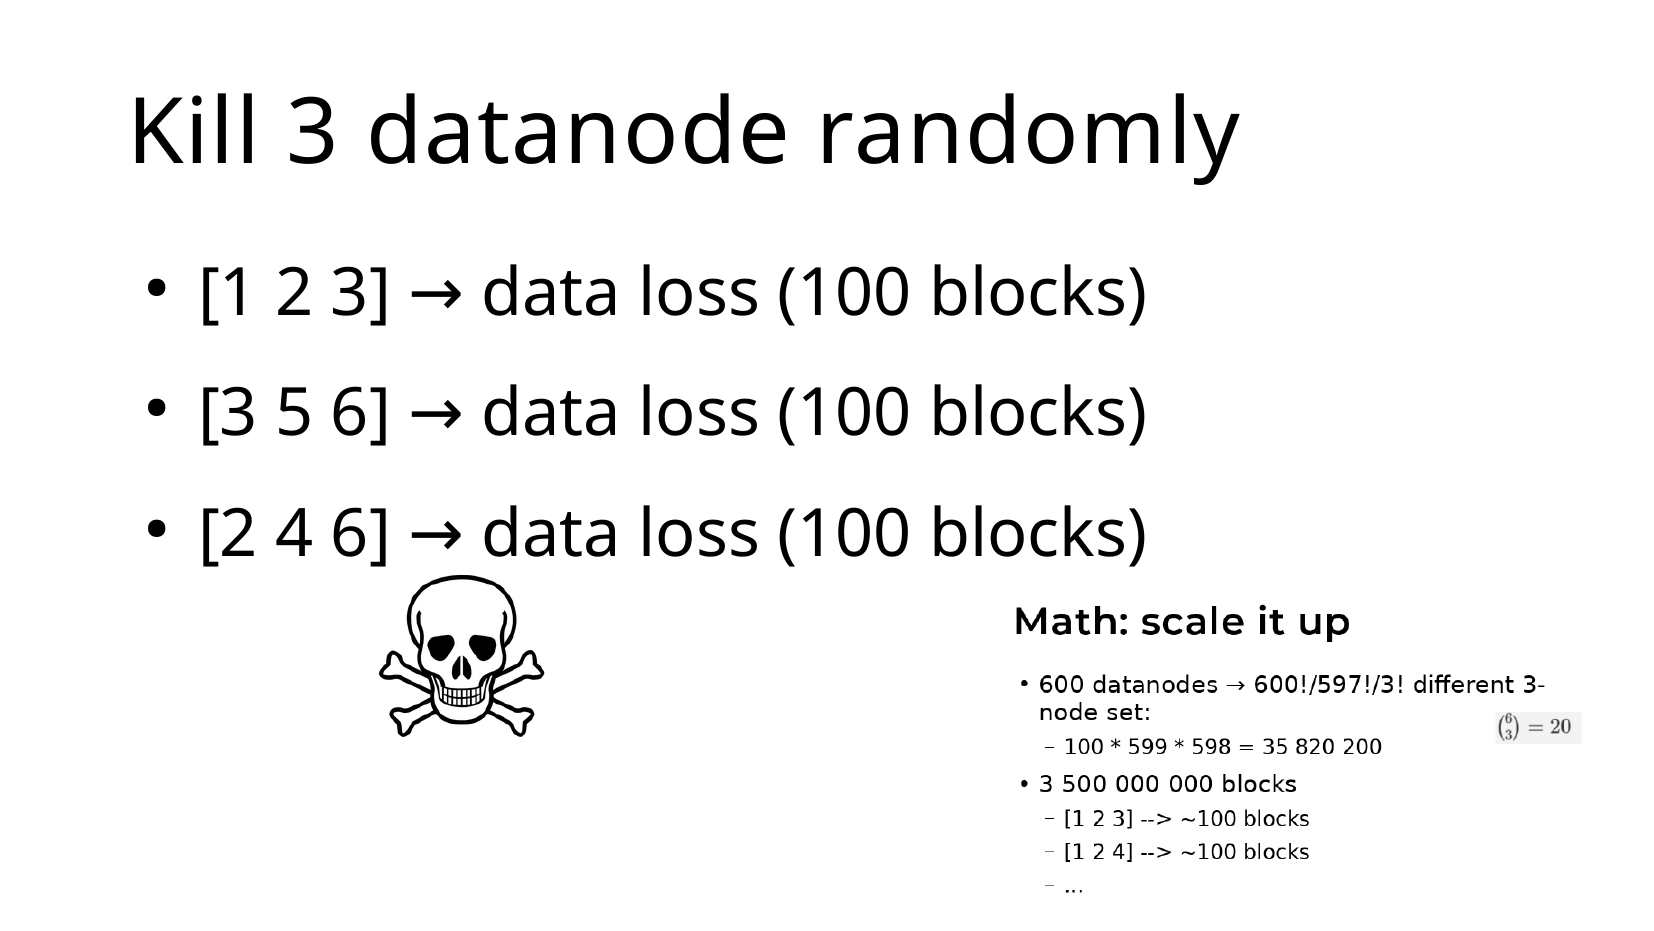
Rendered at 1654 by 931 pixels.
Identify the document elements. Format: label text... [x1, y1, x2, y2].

title Kill 3 datanode randomly [127, 69, 1654, 187]
list [1 2 3] → data loss (100 blocks) [3 5 6] → data loss (100 blocks) [2 4 6] → data loss (100 blocks) [127, 244, 1527, 784]
picture [356, 575, 560, 745]
picture [992, 592, 1594, 919]
